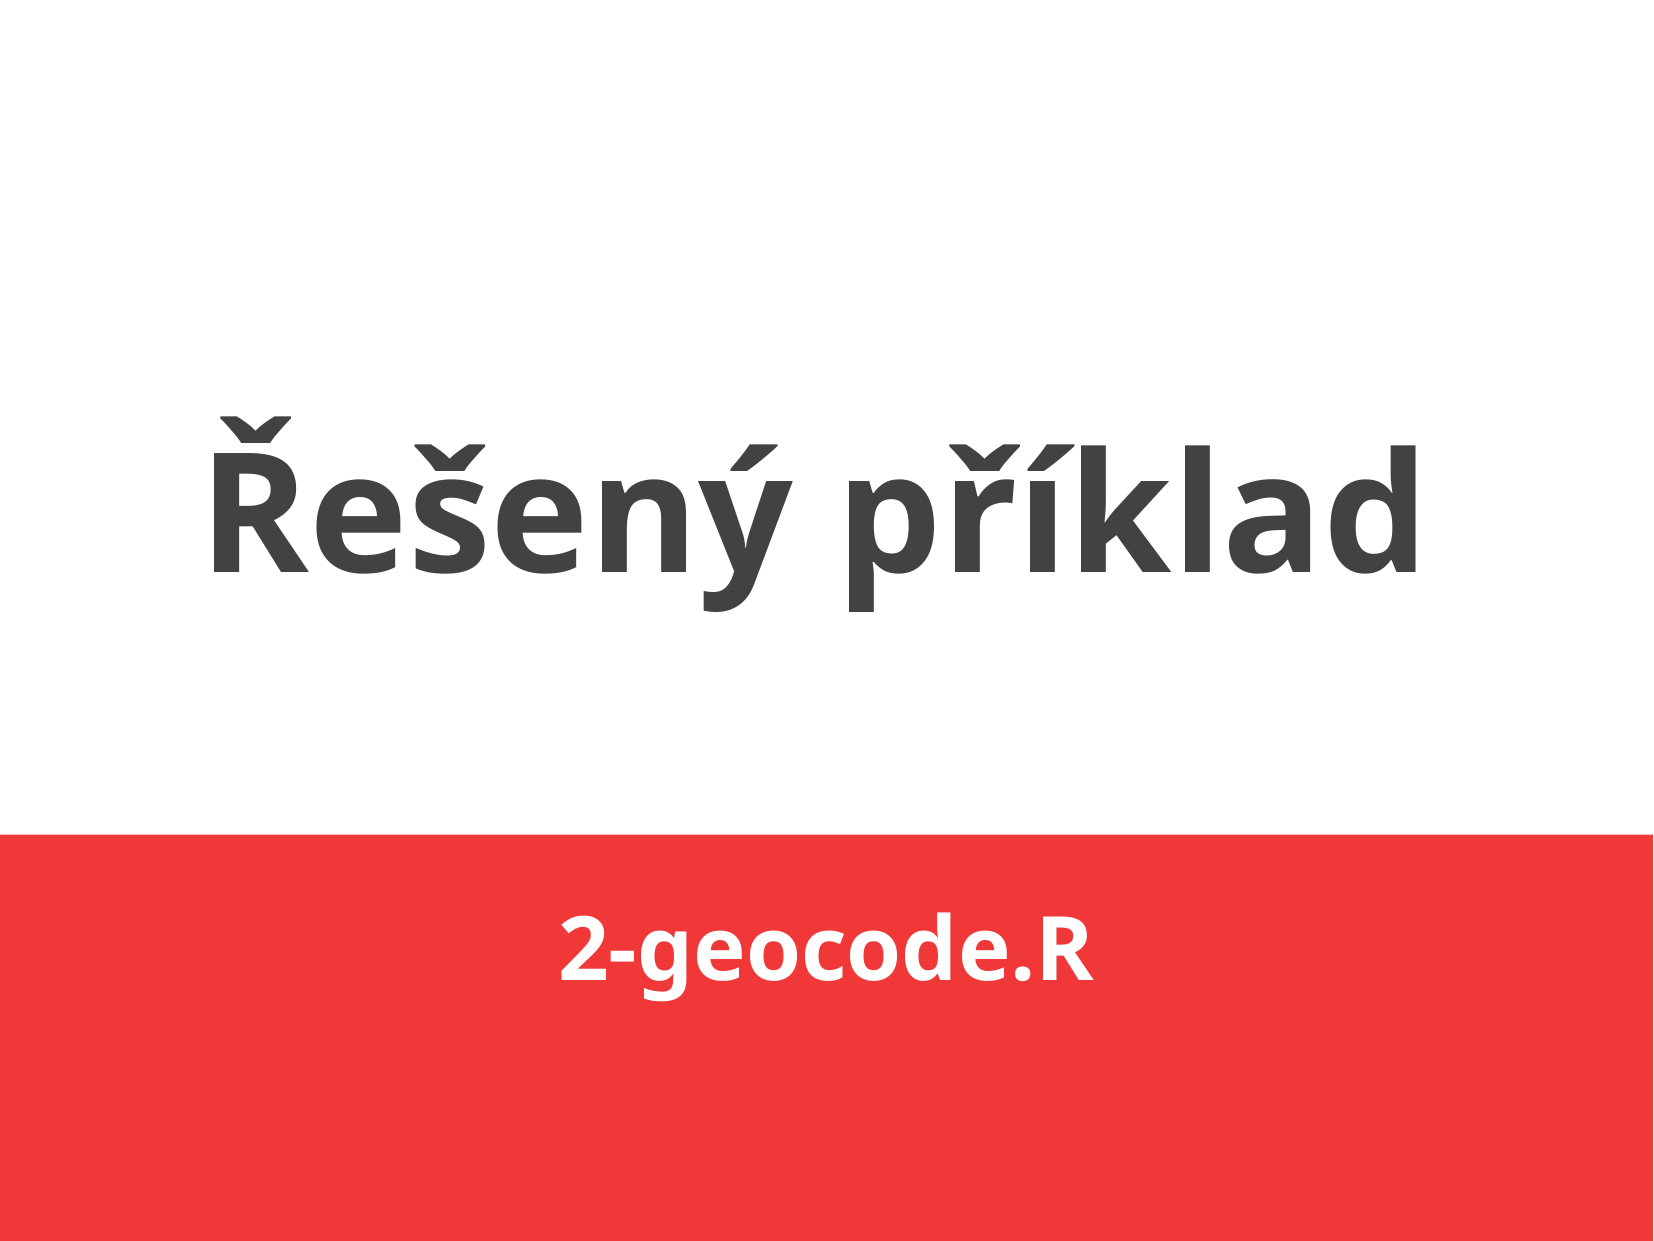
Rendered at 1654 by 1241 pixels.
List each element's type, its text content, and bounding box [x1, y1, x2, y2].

subtitle 2-geocode.R [82, 881, 1571, 1010]
title Řešený příklad [70, 327, 1559, 915]
